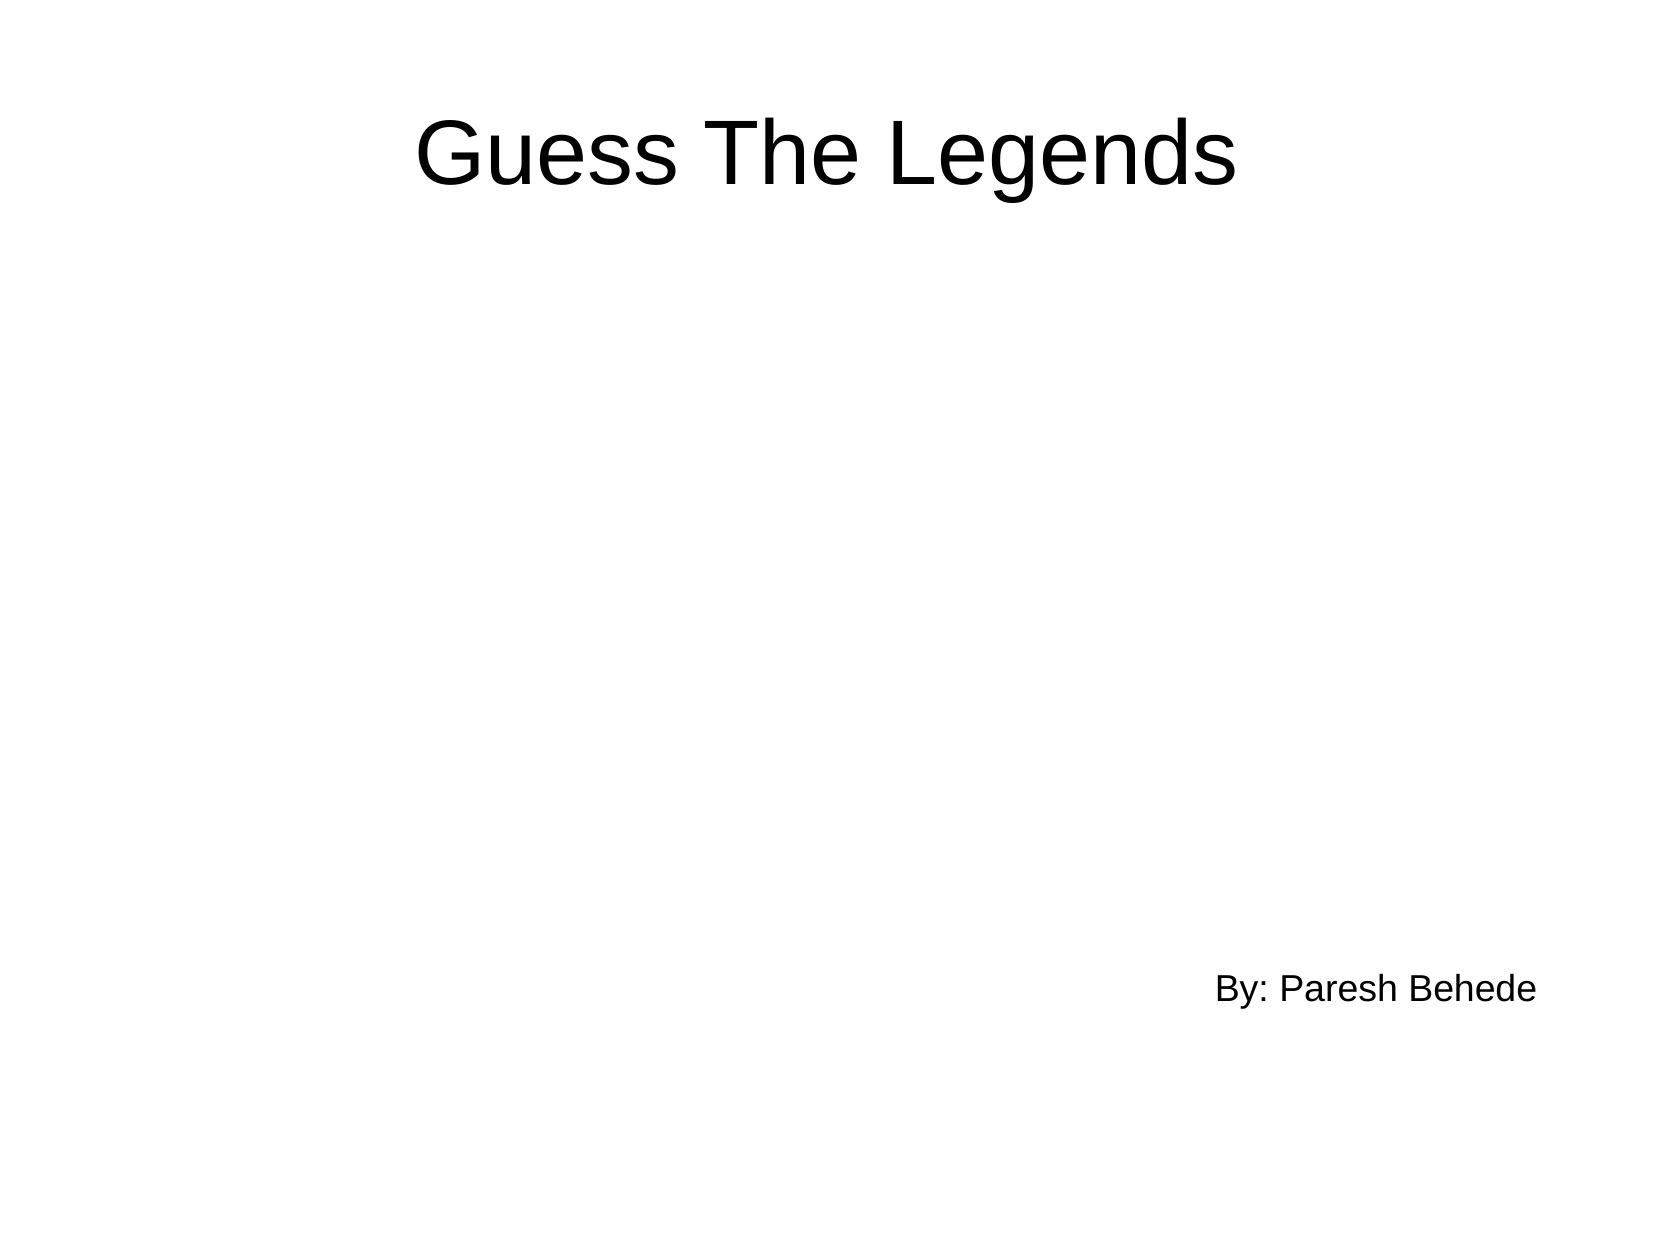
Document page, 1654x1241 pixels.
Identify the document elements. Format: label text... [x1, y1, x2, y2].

text_box By: Paresh Behede [1200, 960, 1571, 1017]
title Guess The Legends [82, 49, 1571, 257]
